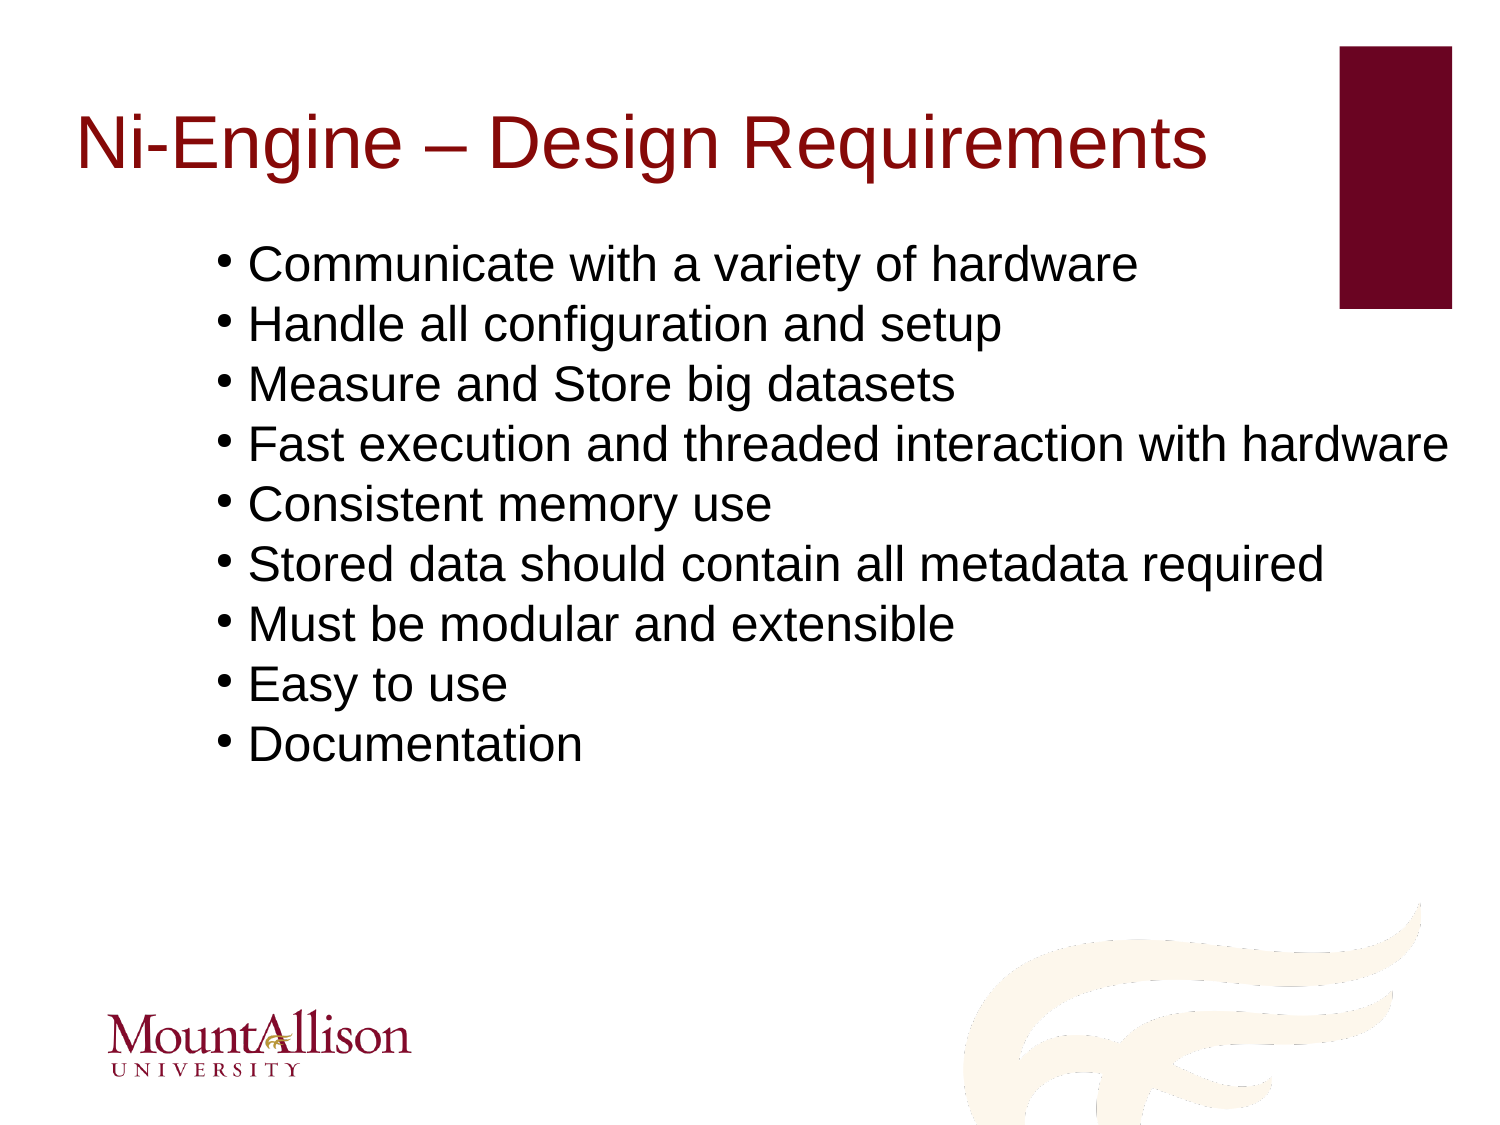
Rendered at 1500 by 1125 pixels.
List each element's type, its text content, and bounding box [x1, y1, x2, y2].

picture [107, 901, 1423, 1125]
text_box Communicate with a variety of hardware Handle all configuration and setup Measure and Store big datasets Fast execution and threaded interaction with hardware Consistent memory use Stored data should contain all metadata required Must be modular and extensible Easy to use Documentation [200, 224, 1466, 780]
title Ni-Engine – Design Requirements [75, 44, 1425, 233]
